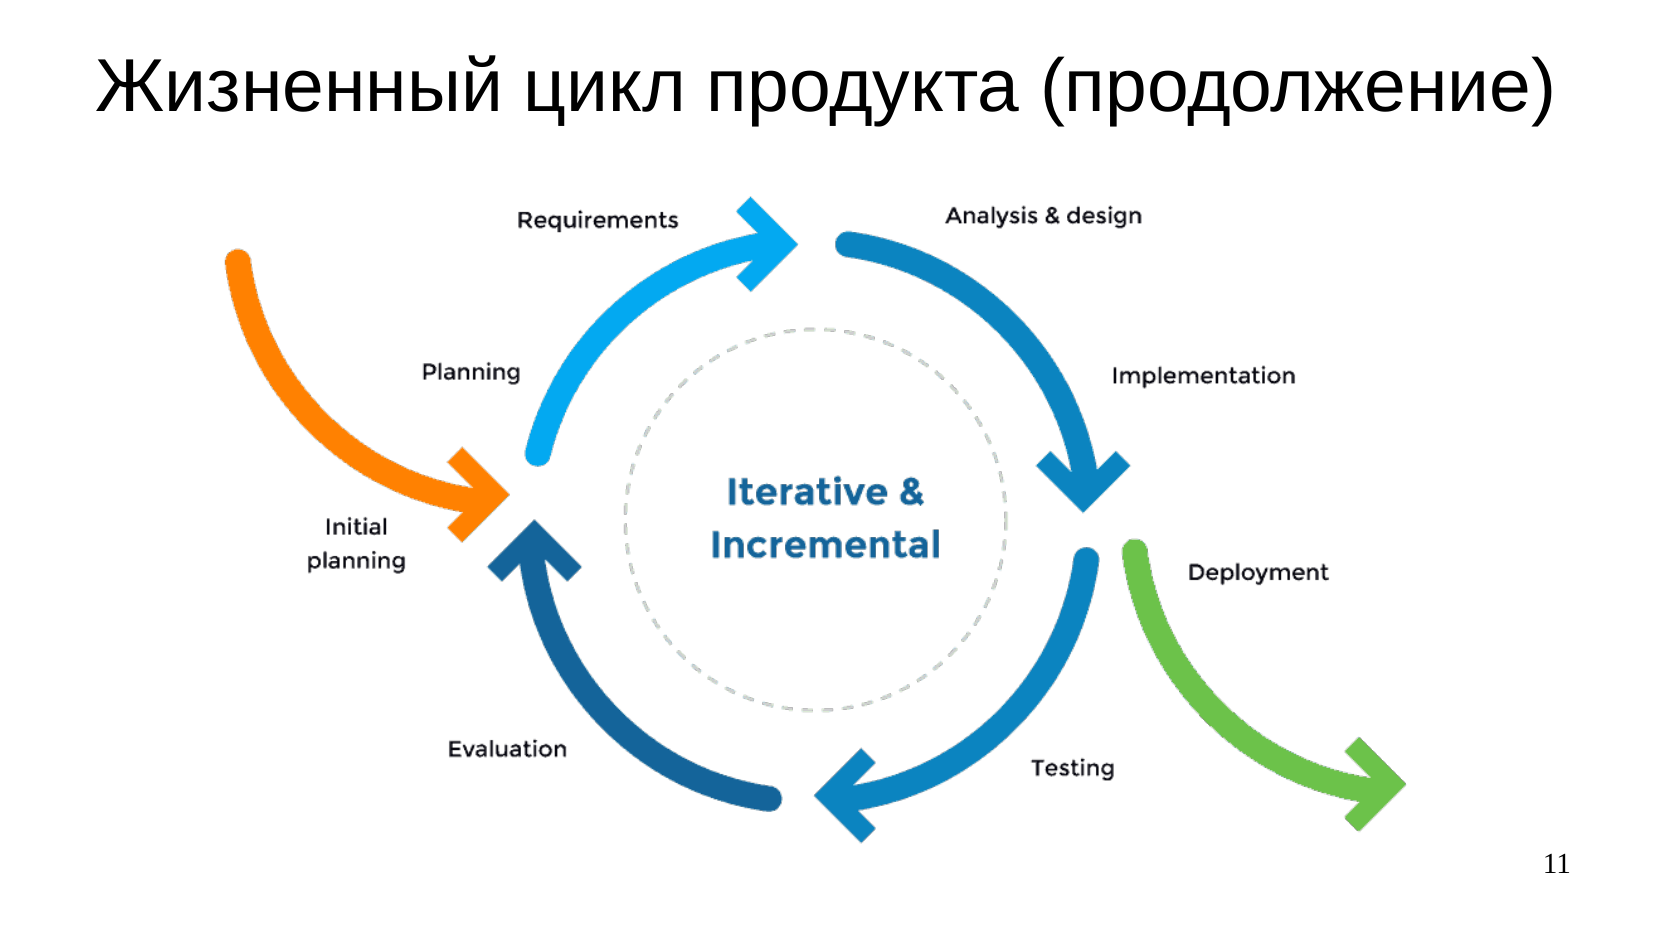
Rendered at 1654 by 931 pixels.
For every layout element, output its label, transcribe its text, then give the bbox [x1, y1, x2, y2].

title Жизненный цикл продукта (продолжение) [82, 7, 1571, 163]
picture [171, 105, 1460, 931]
